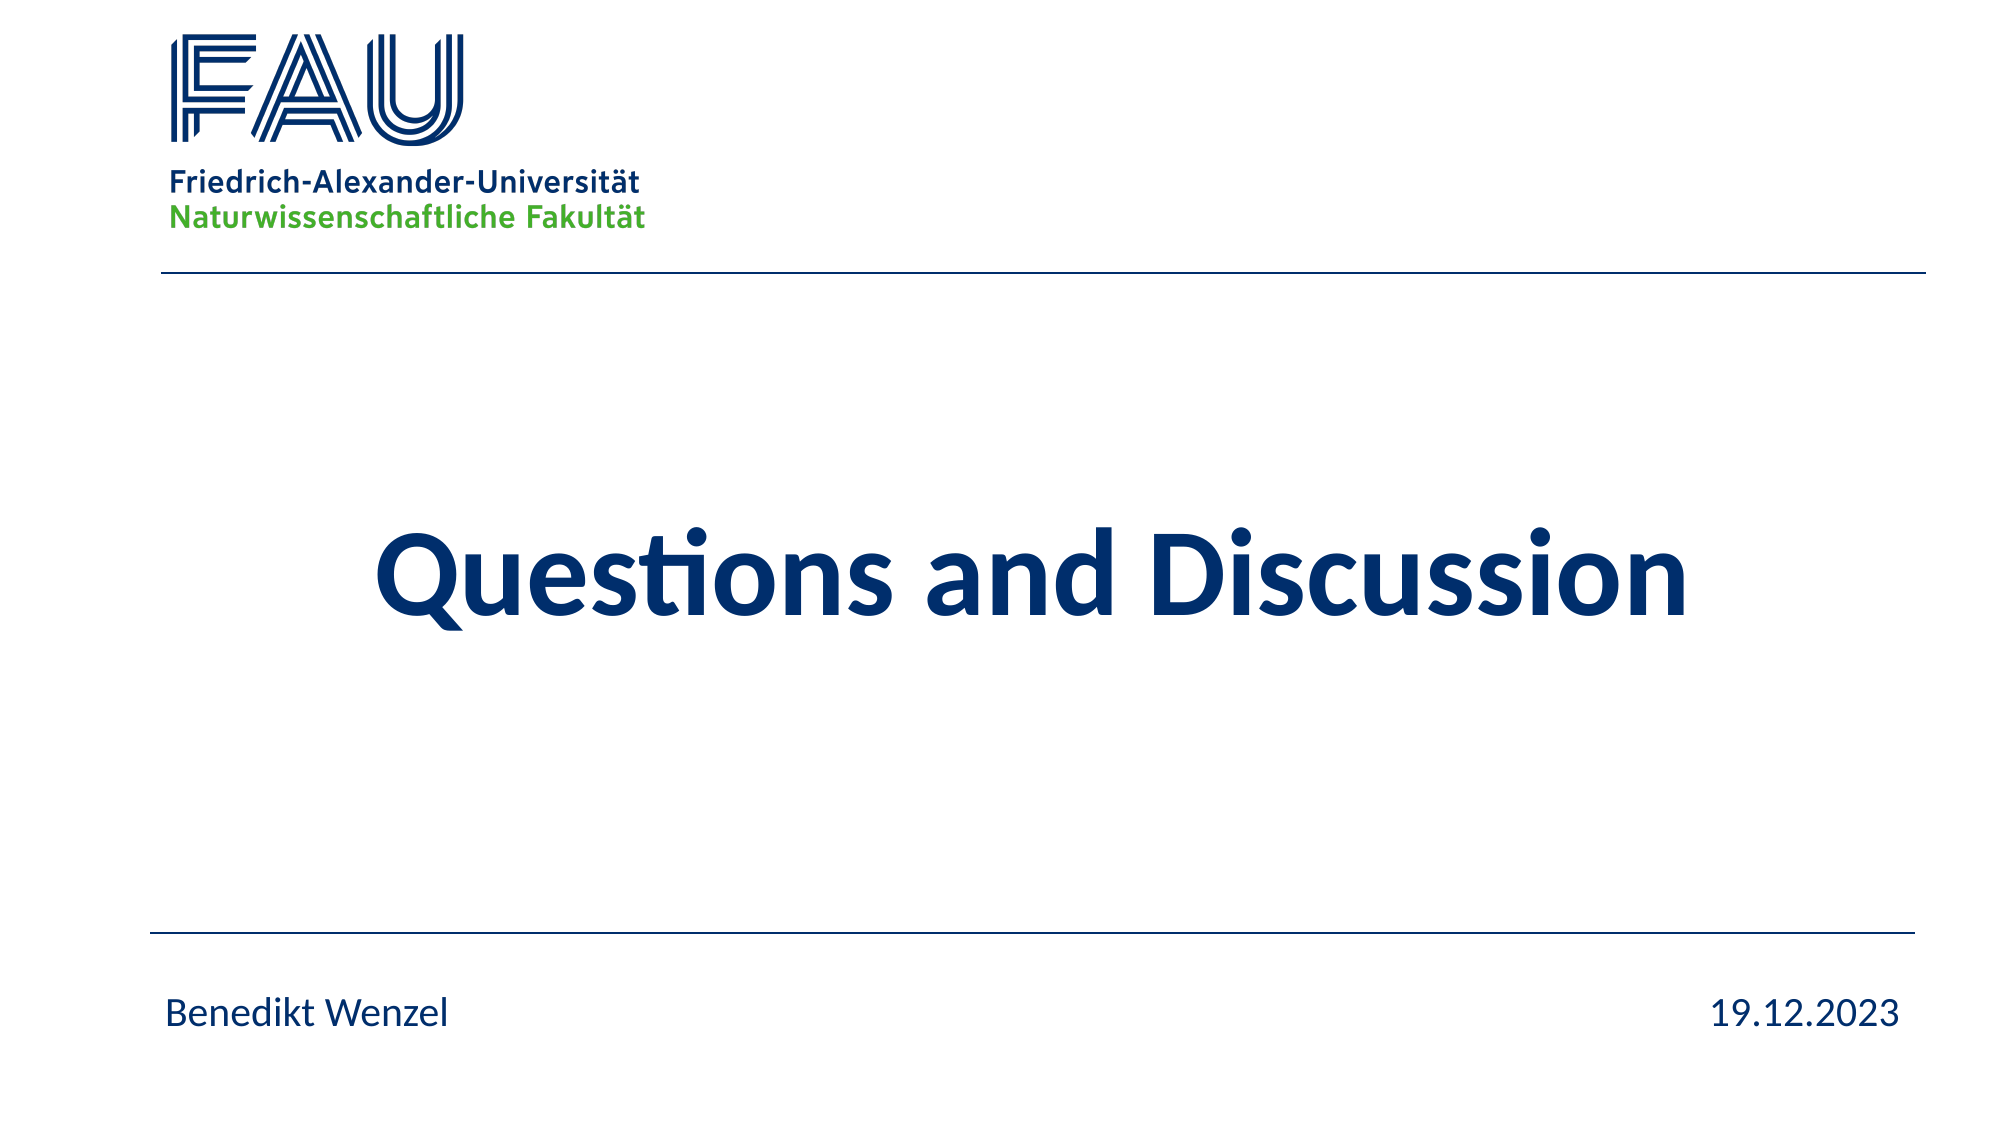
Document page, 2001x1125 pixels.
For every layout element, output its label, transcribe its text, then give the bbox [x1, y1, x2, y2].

text_box 19.12.2023 [1555, 982, 1915, 1049]
picture [143, 6, 667, 256]
title Questions and Discussion [282, 474, 1783, 651]
subtitle Benedikt Wenzel [150, 982, 510, 1049]
